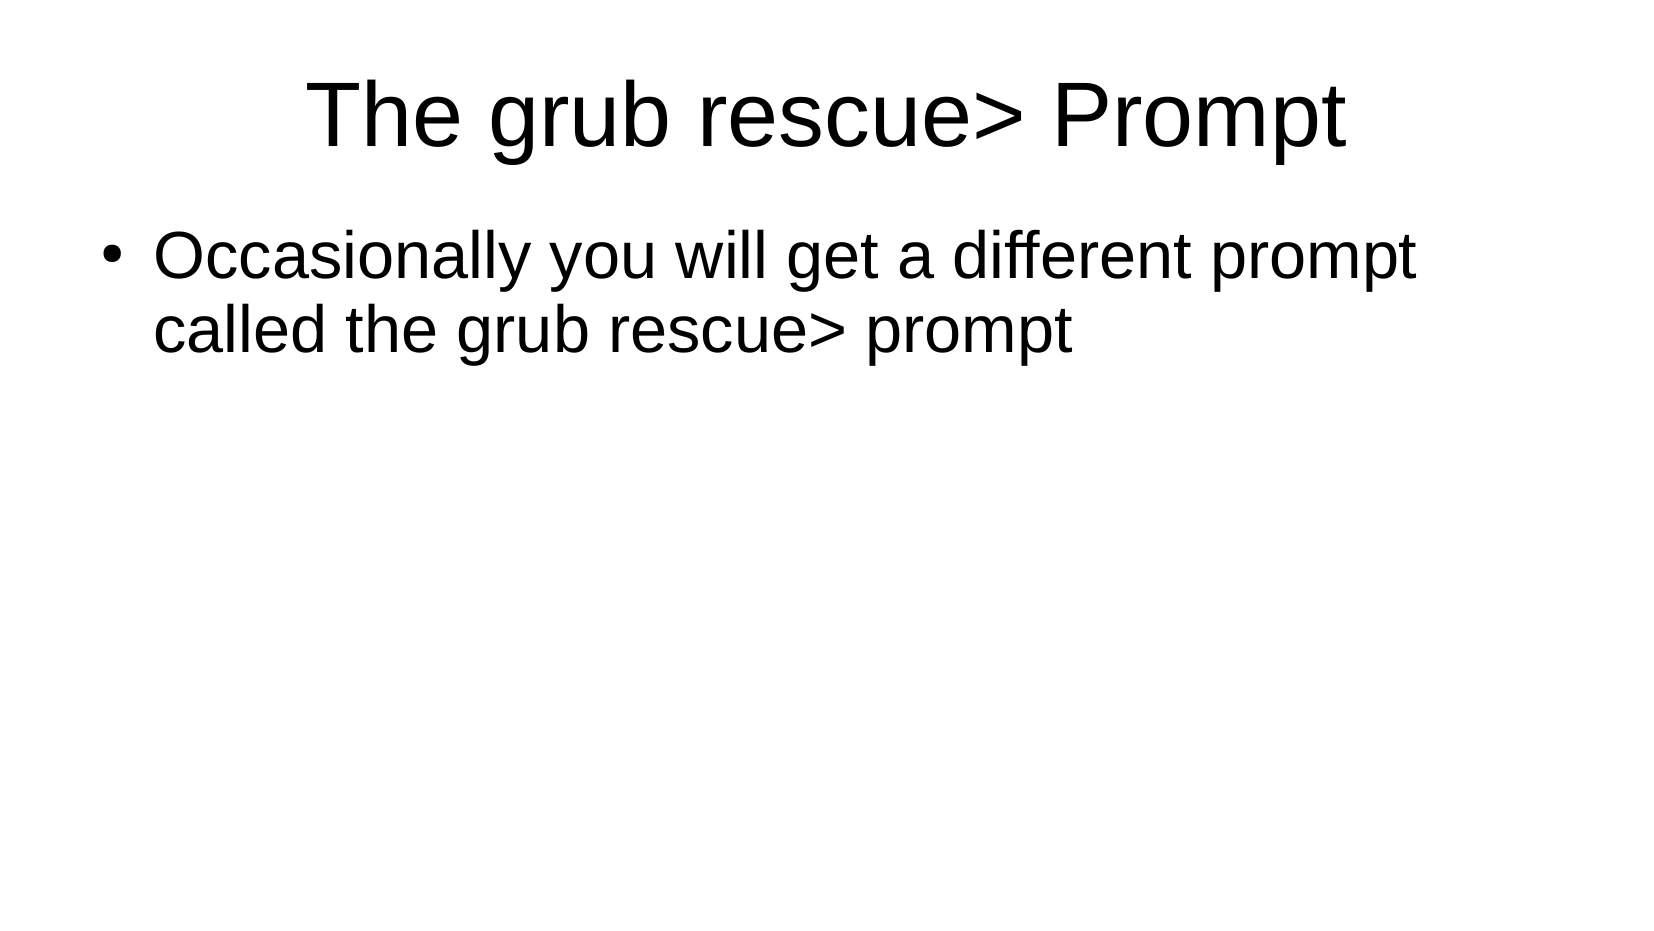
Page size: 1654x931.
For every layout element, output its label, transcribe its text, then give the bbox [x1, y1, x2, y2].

list Occasionally you will get a different prompt called the grub rescue> prompt [82, 217, 1571, 758]
title The grub rescue> Prompt [82, 37, 1571, 193]
